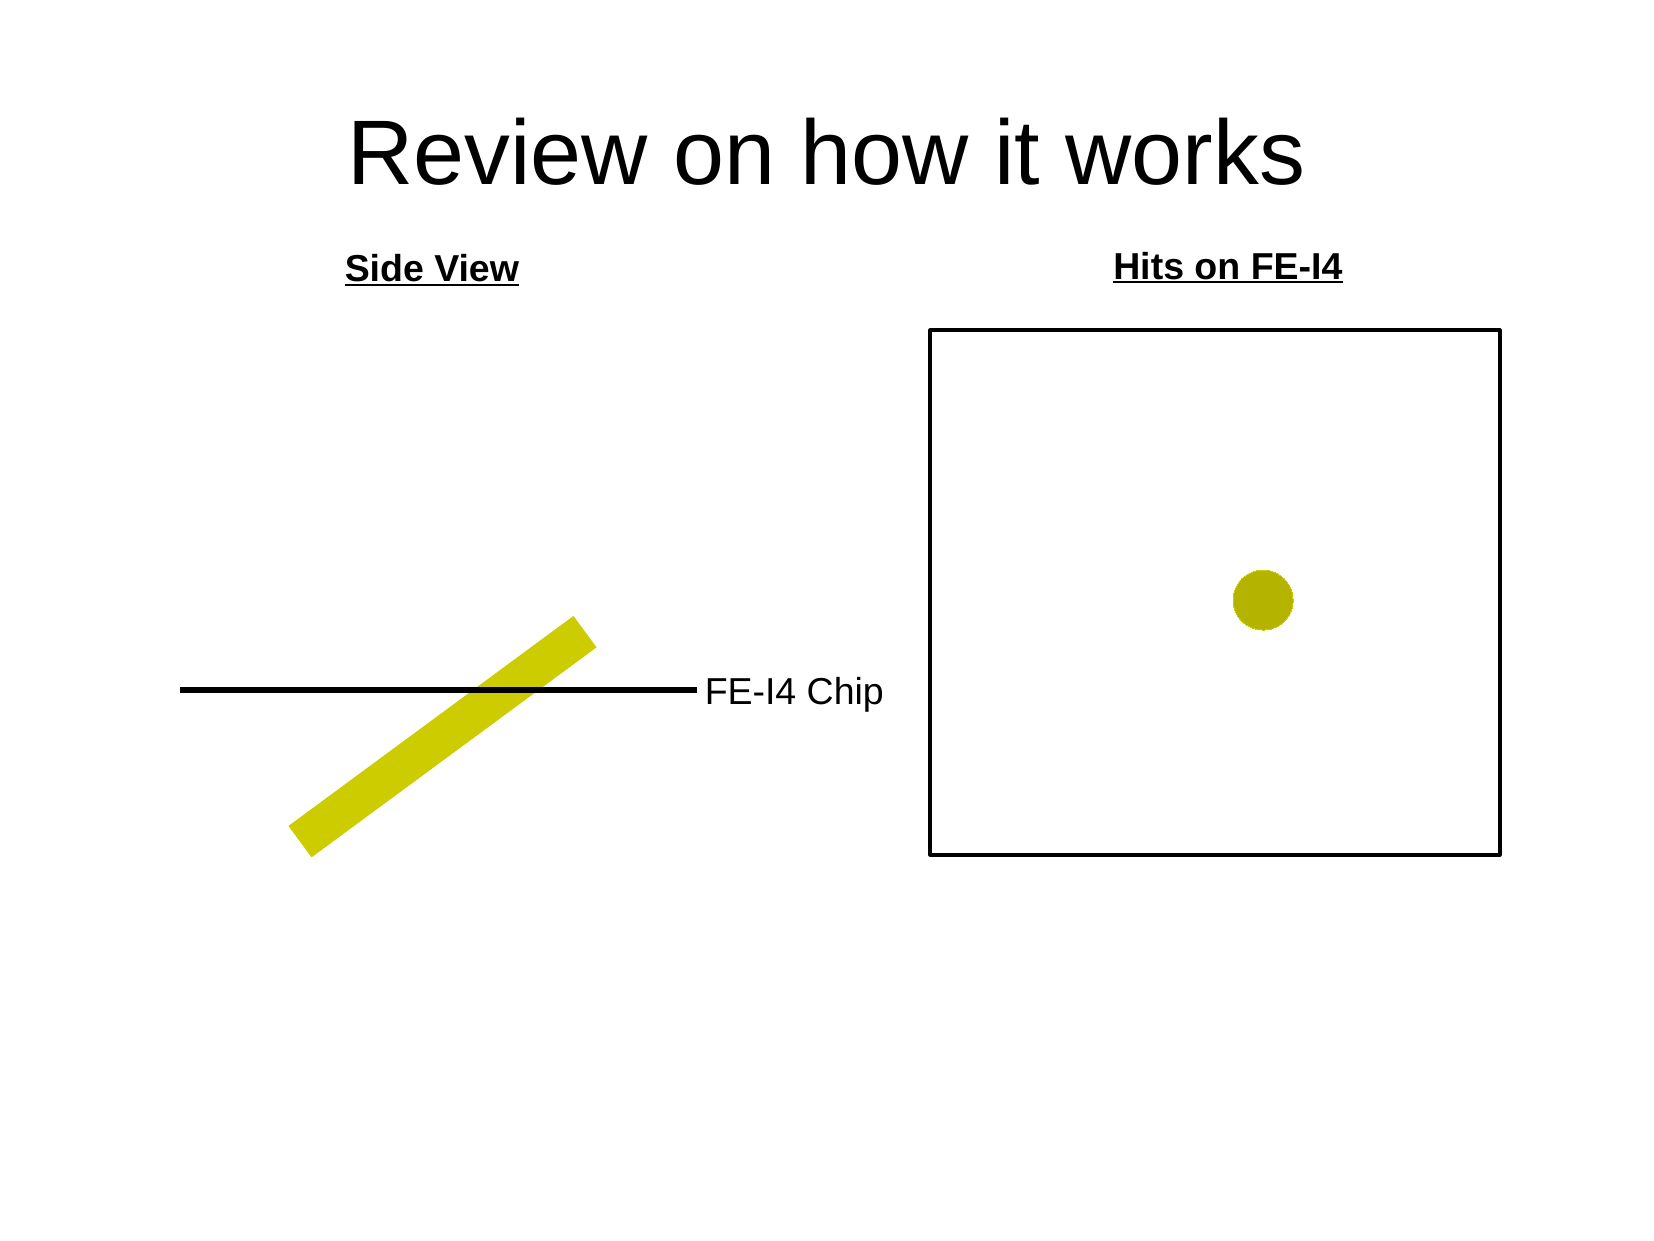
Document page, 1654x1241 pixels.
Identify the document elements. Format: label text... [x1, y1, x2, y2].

text_box Hits on FE-I4 [1098, 237, 1358, 295]
title Review on how it works [82, 49, 1571, 257]
text_box [930, 330, 1501, 856]
text_box FE-I4 Chip [690, 663, 899, 721]
text_box Side View [330, 240, 535, 297]
